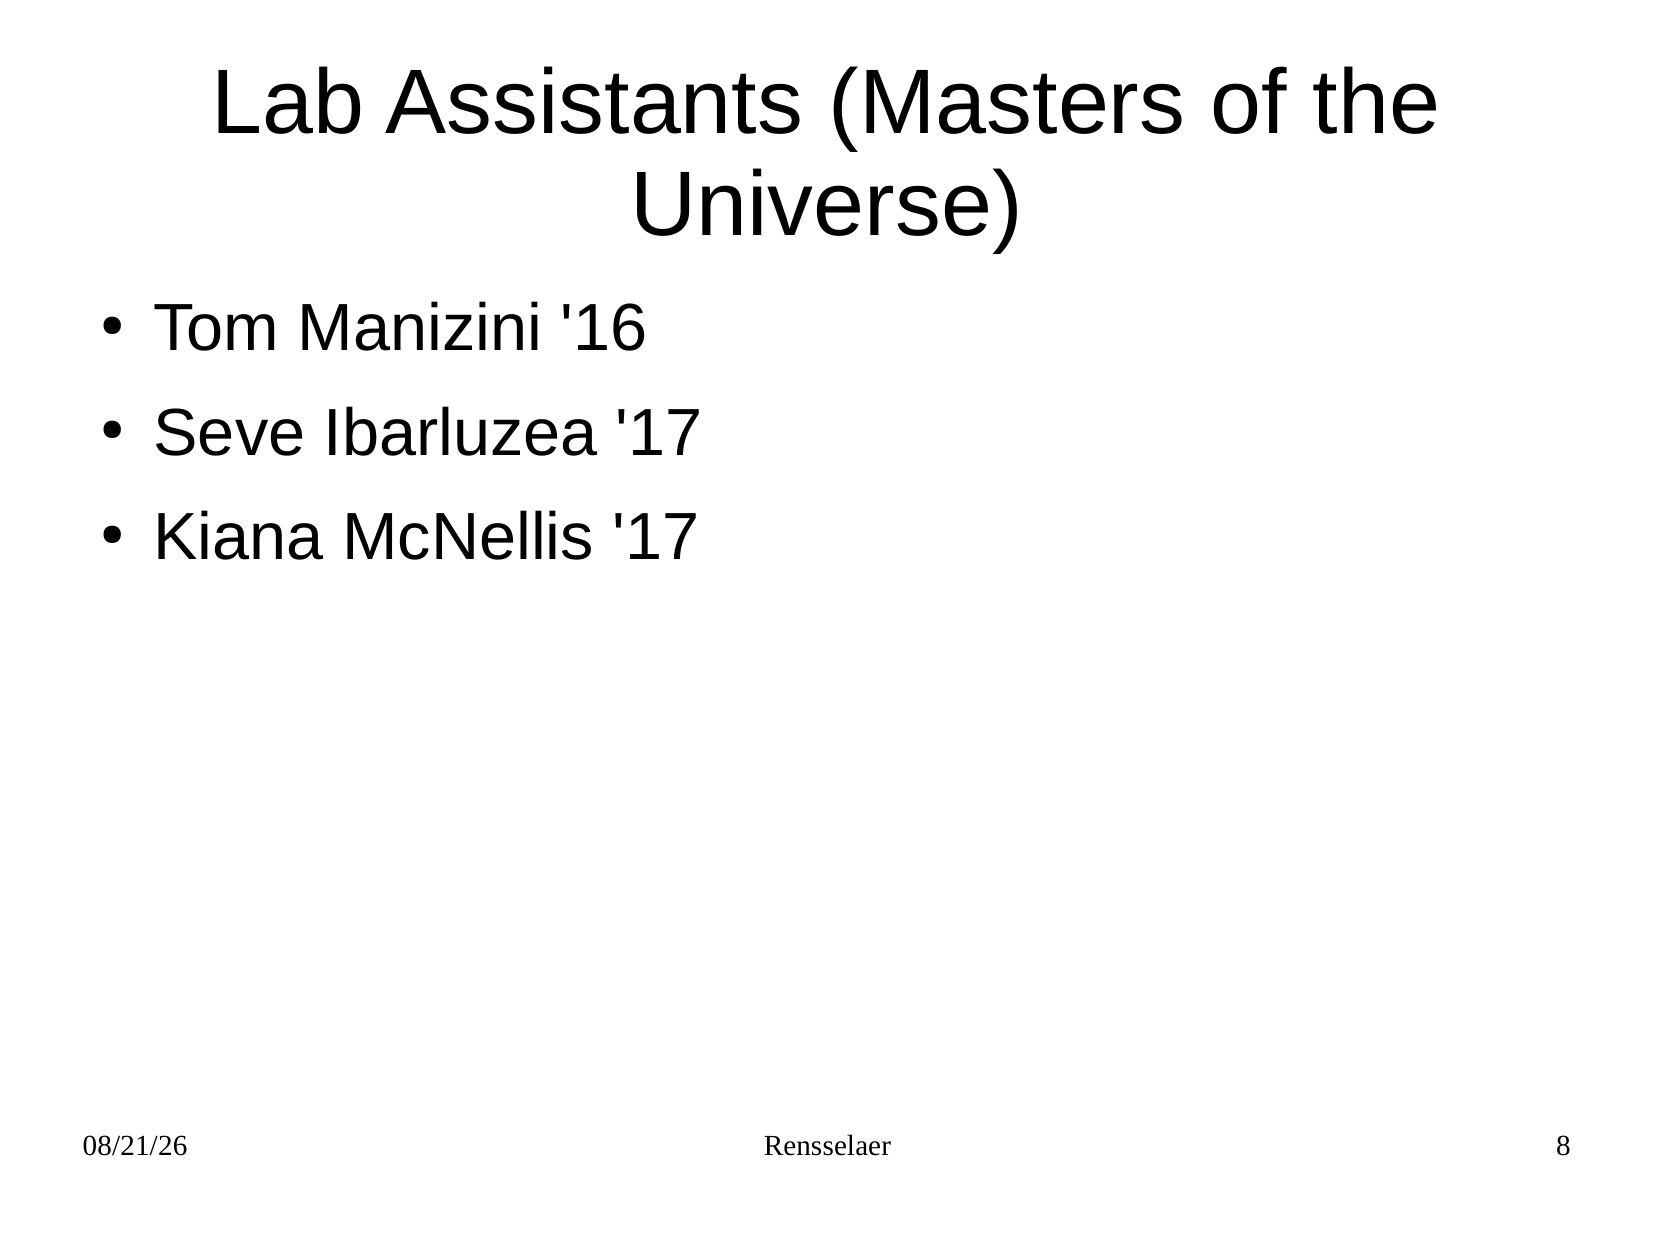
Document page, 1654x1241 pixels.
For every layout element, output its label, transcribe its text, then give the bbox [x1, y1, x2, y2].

list Tom Manizini '16 Seve Ibarluzea '17 Kiana McNellis '17 [82, 290, 1571, 1010]
title Lab Assistants (Masters of the Universe) [82, 49, 1571, 257]
